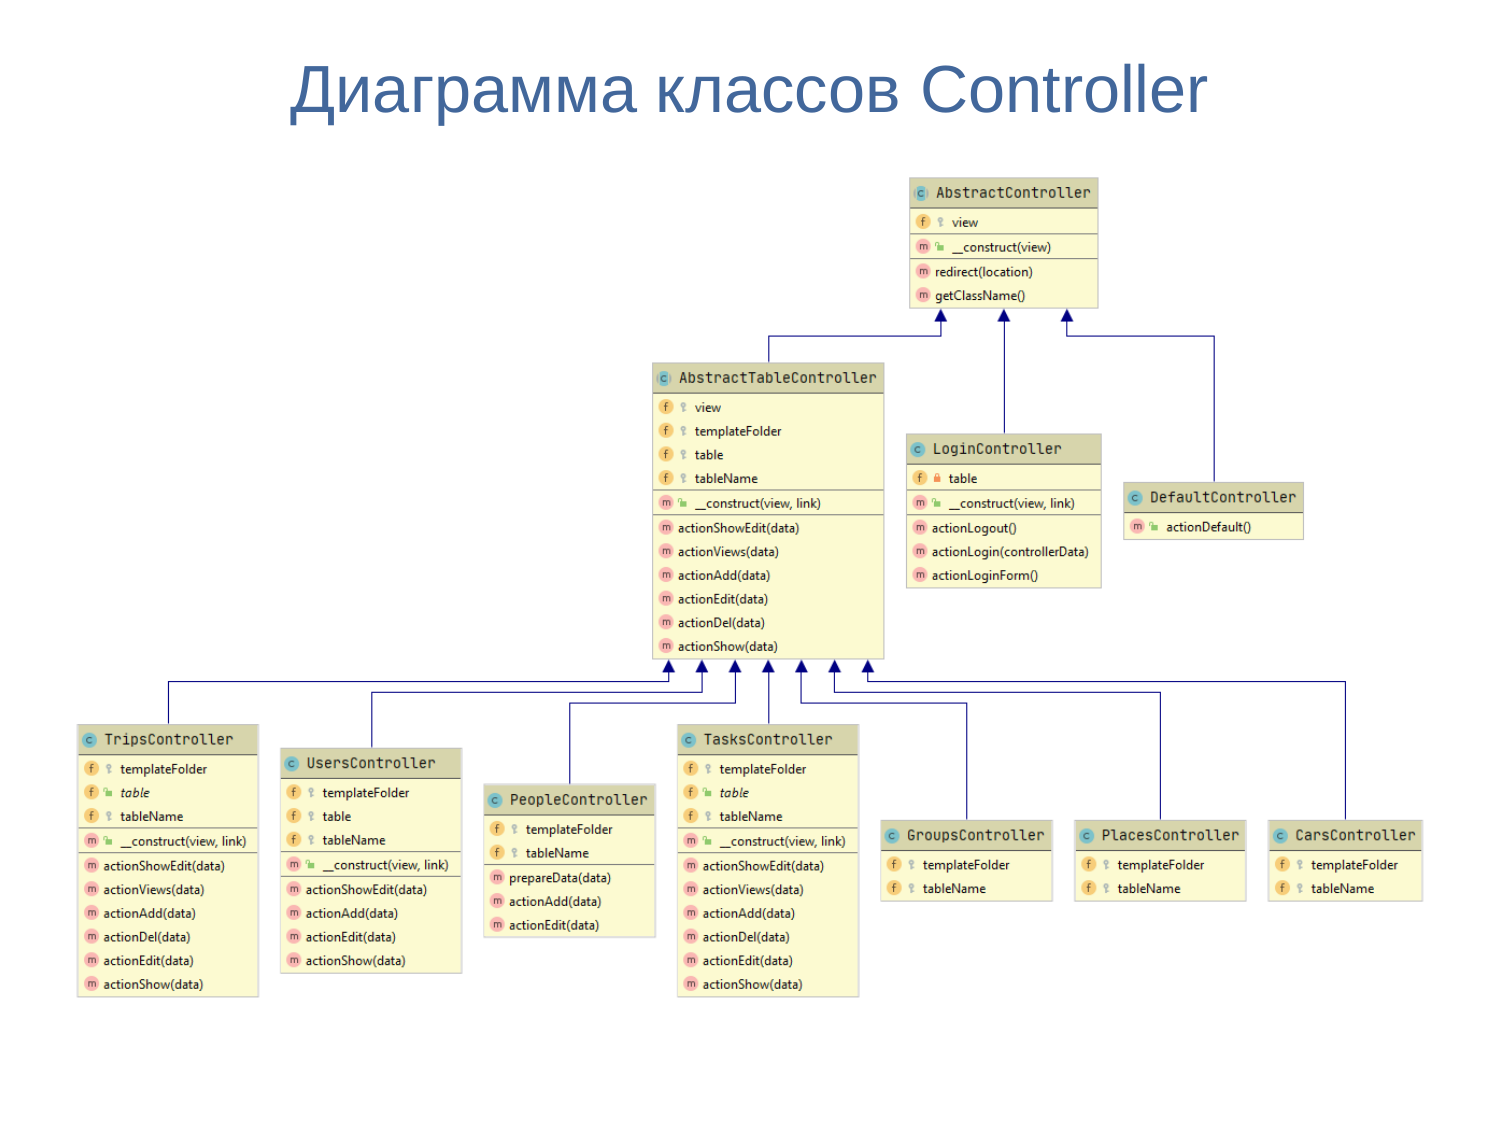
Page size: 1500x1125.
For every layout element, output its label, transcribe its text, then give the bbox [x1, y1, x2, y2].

picture [69, 172, 1431, 1005]
text_box Диаграмма классов Controller [74, 45, 1425, 138]
